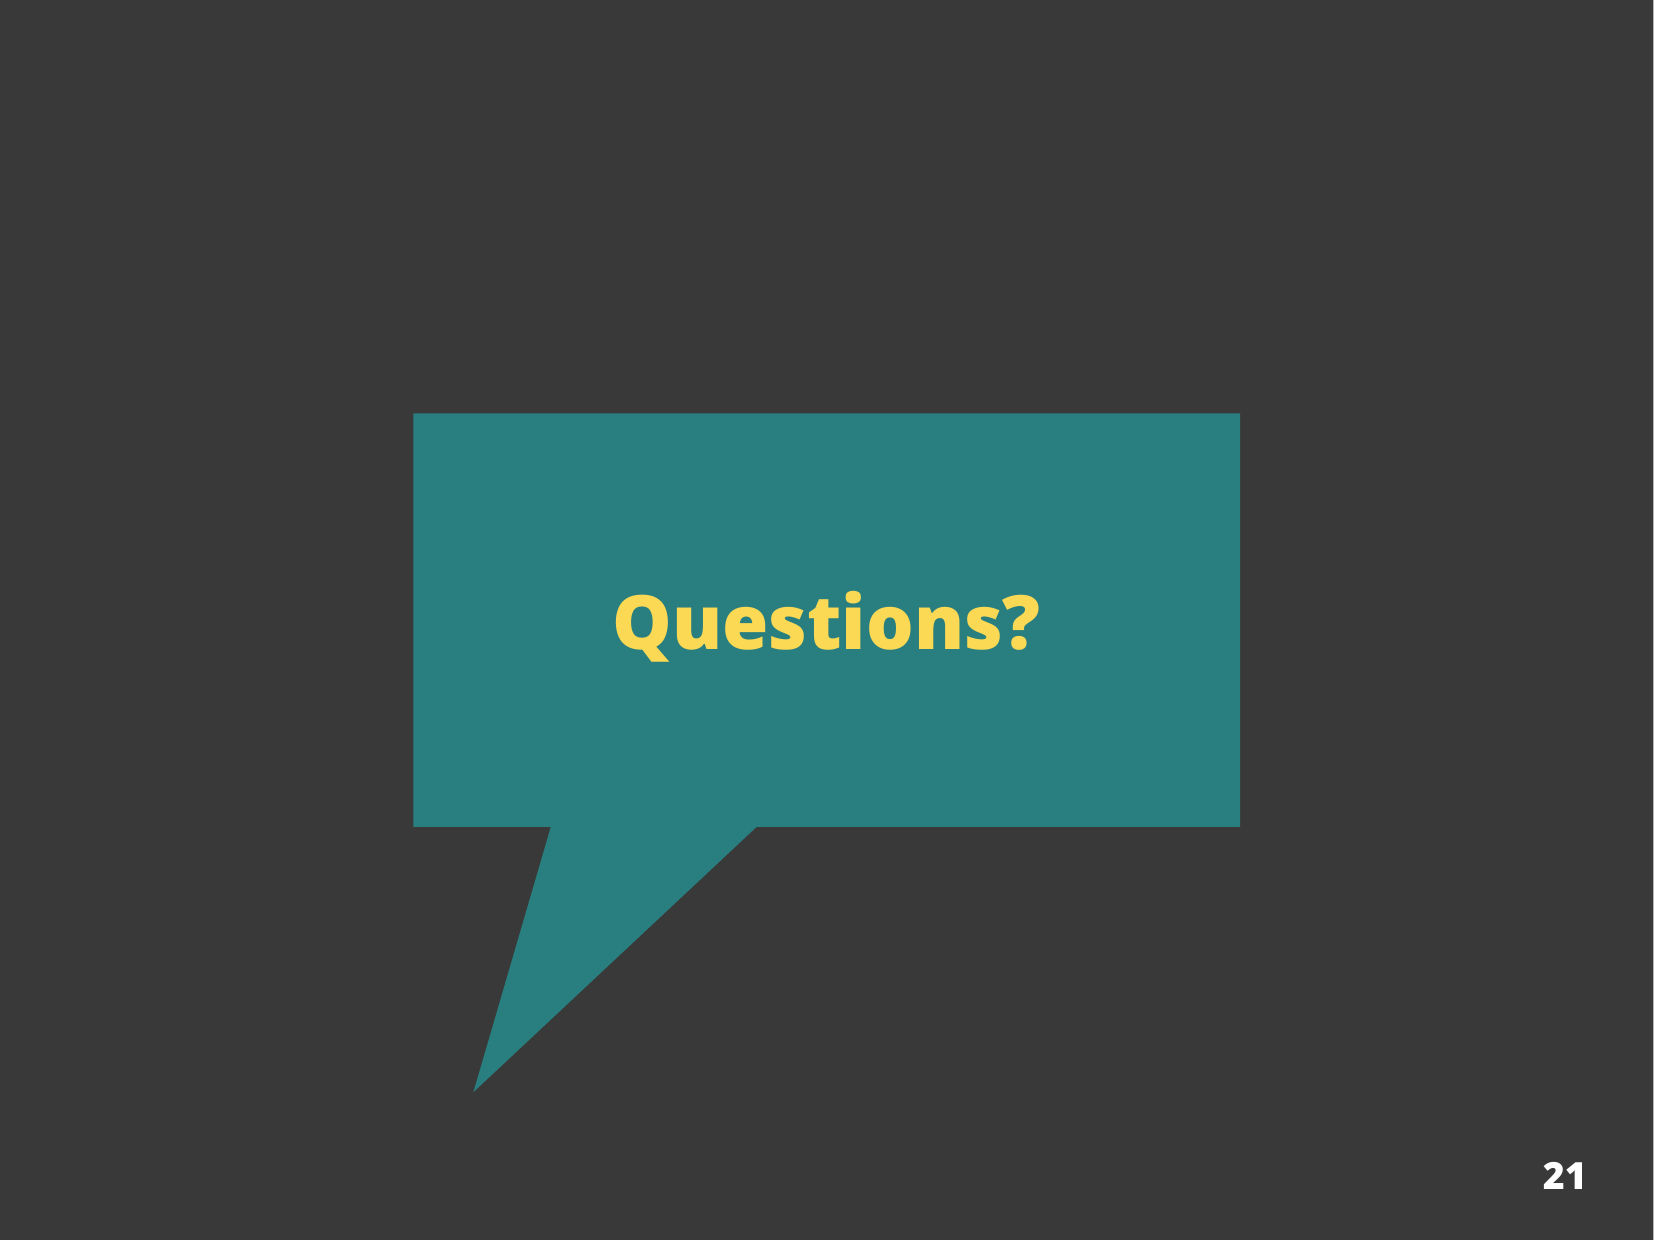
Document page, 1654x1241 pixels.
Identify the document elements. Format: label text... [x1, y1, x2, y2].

title Questions? [442, 442, 1211, 798]
